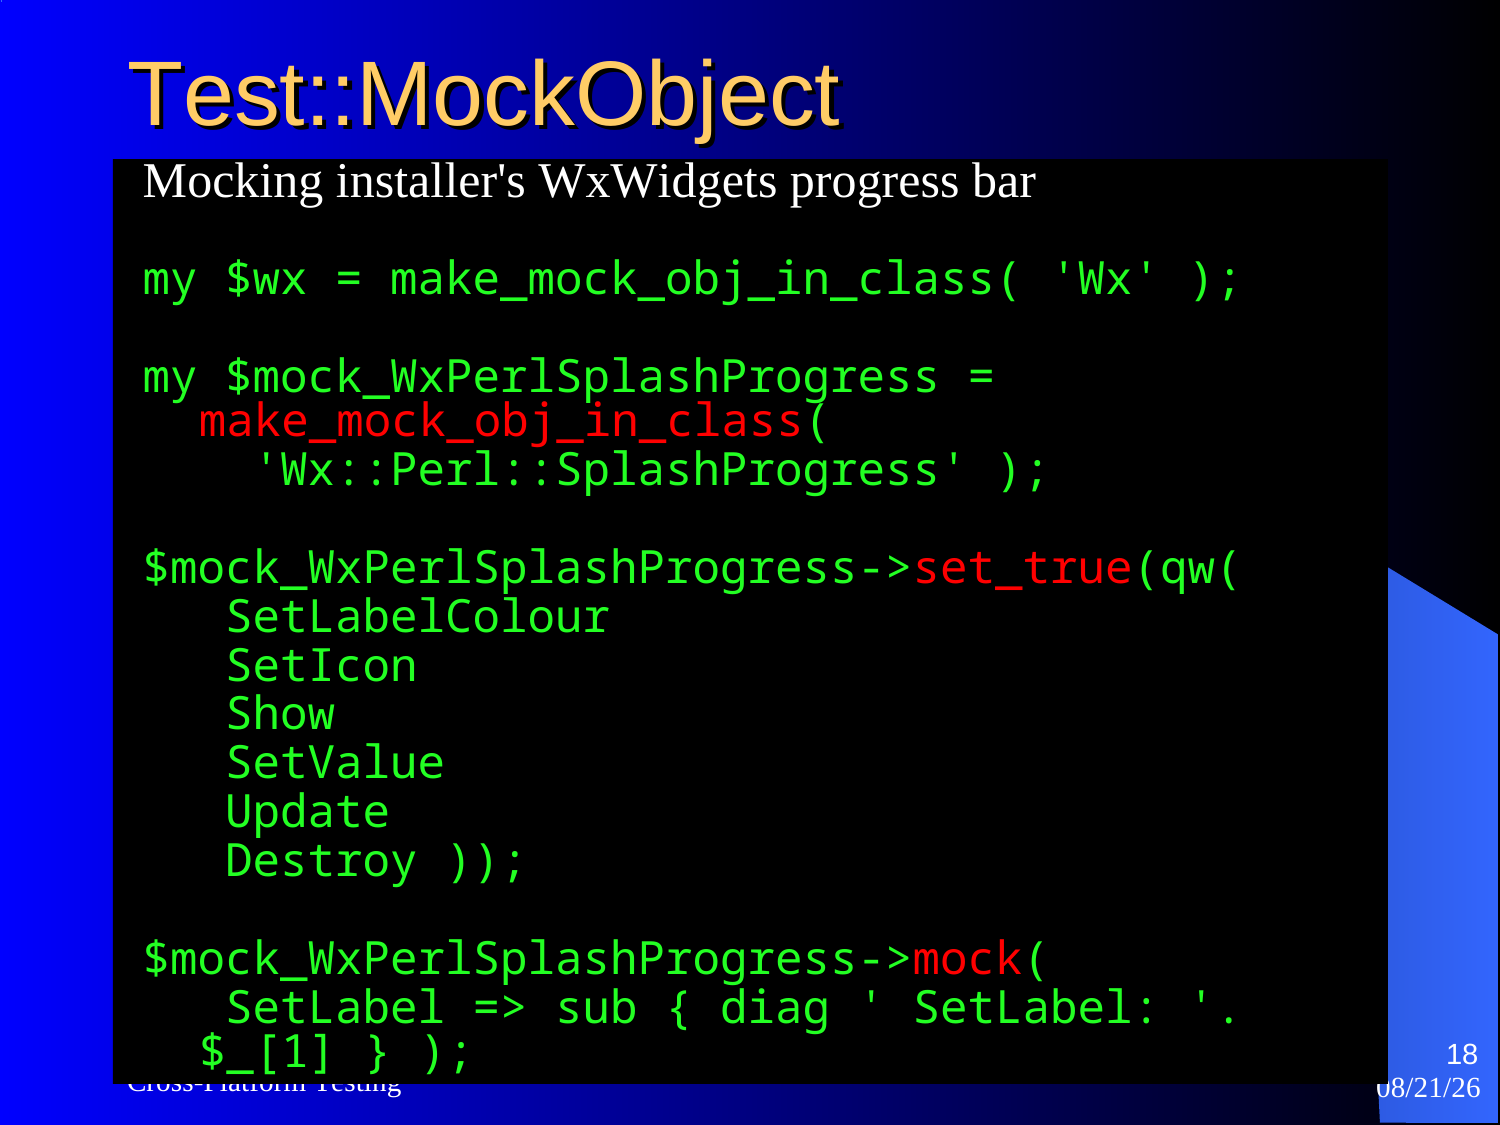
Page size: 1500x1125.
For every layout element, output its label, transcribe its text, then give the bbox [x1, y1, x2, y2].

title Test::MockObject [112, 0, 1438, 188]
list Mocking installer's WxWidgets progress bar my $wx = make_mock_obj_in_class( 'Wx' ); my $mock_WxPerlSplashProgress = make_mock_obj_in_class( 'Wx::Perl::SplashProgress' ); $mock_WxPerlSplashProgress->set_true(qw( SetLabelColour SetIcon Show SetValue Update Destroy )); $mock_WxPerlSplashProgress->mock( SetLabel => sub { diag ' SetLabel: '.$_[1] } ); [112, 159, 1388, 1034]
